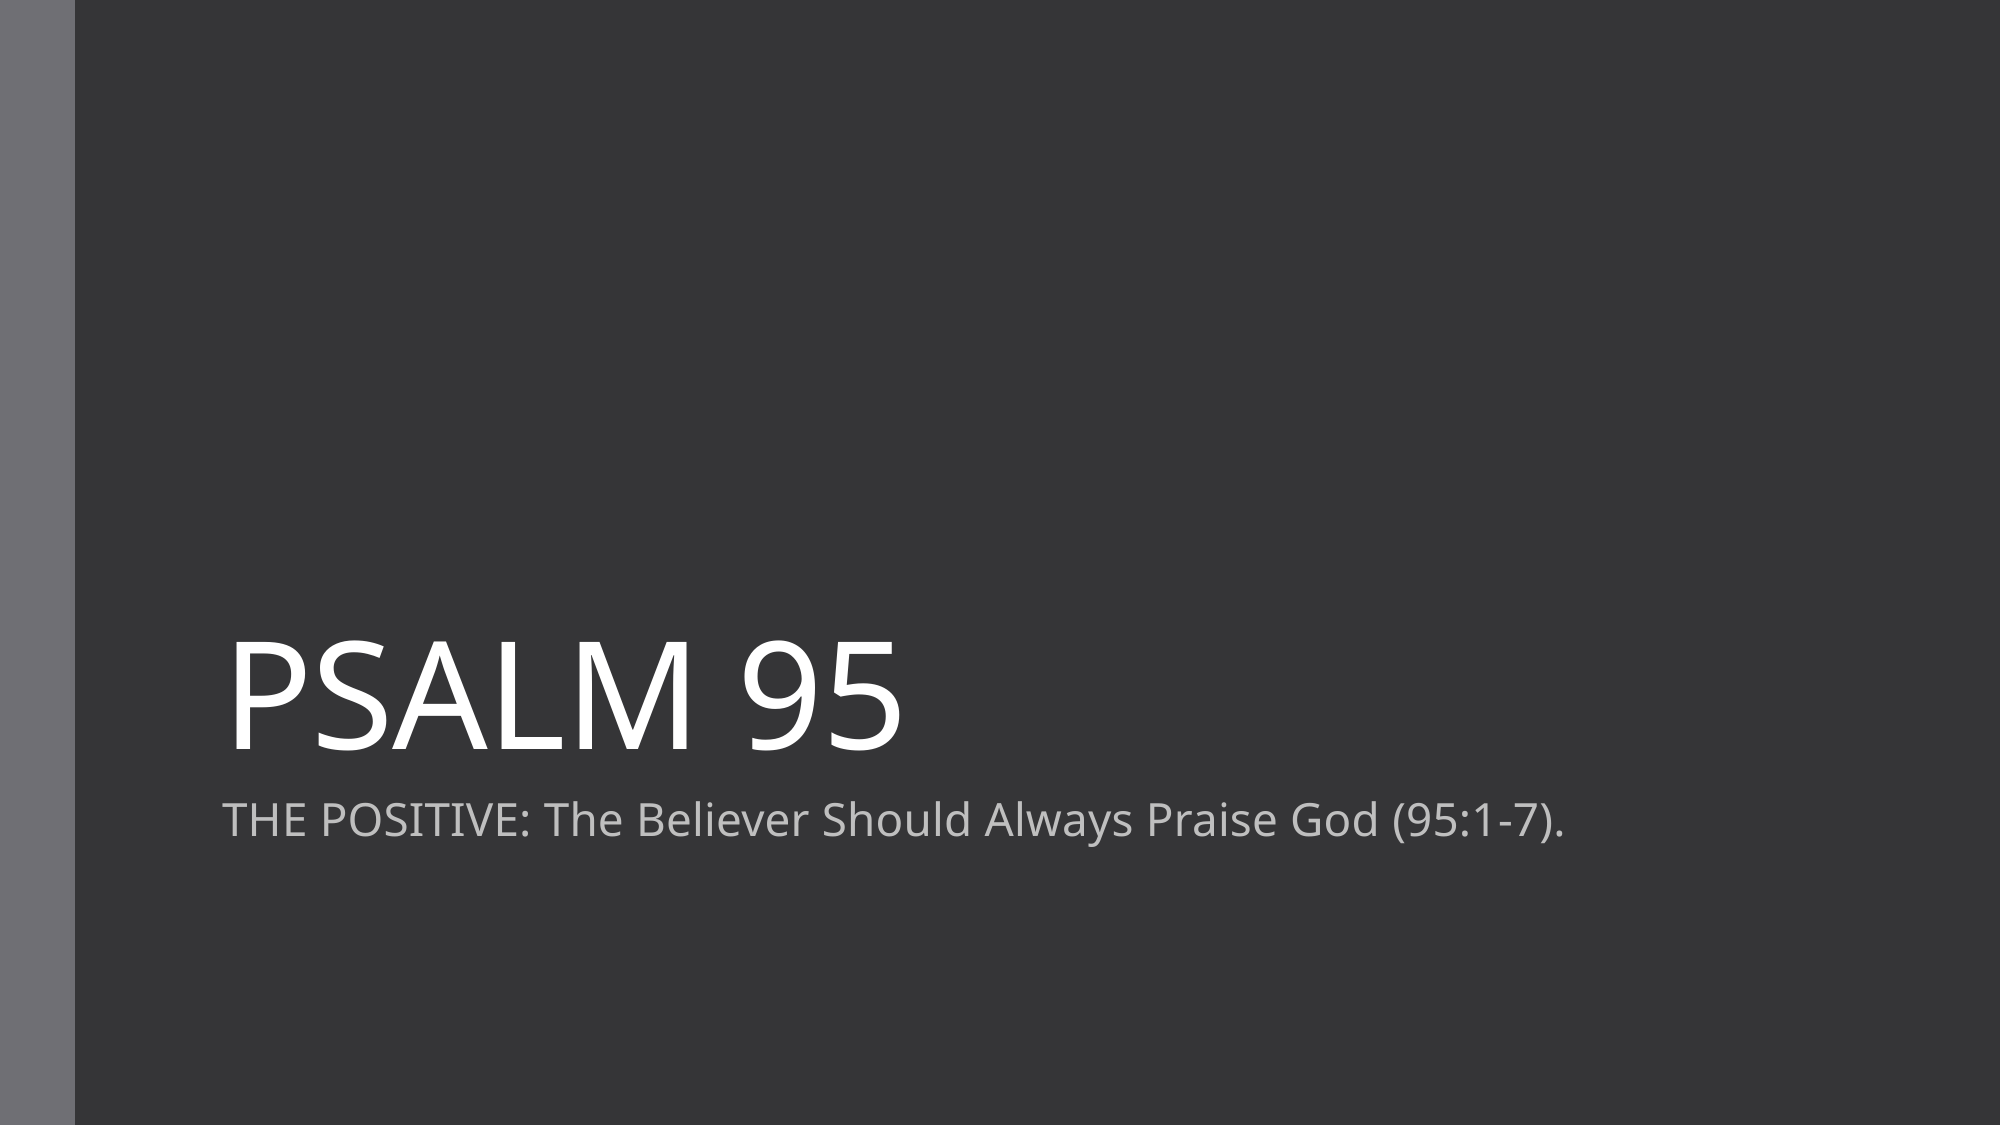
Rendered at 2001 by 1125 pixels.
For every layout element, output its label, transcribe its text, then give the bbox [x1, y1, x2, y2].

subtitle THE POSITIVE: The Believer Should Always Praise God (95:1-7). [206, 787, 1752, 1066]
title PSALM 95 [206, 124, 1752, 787]
